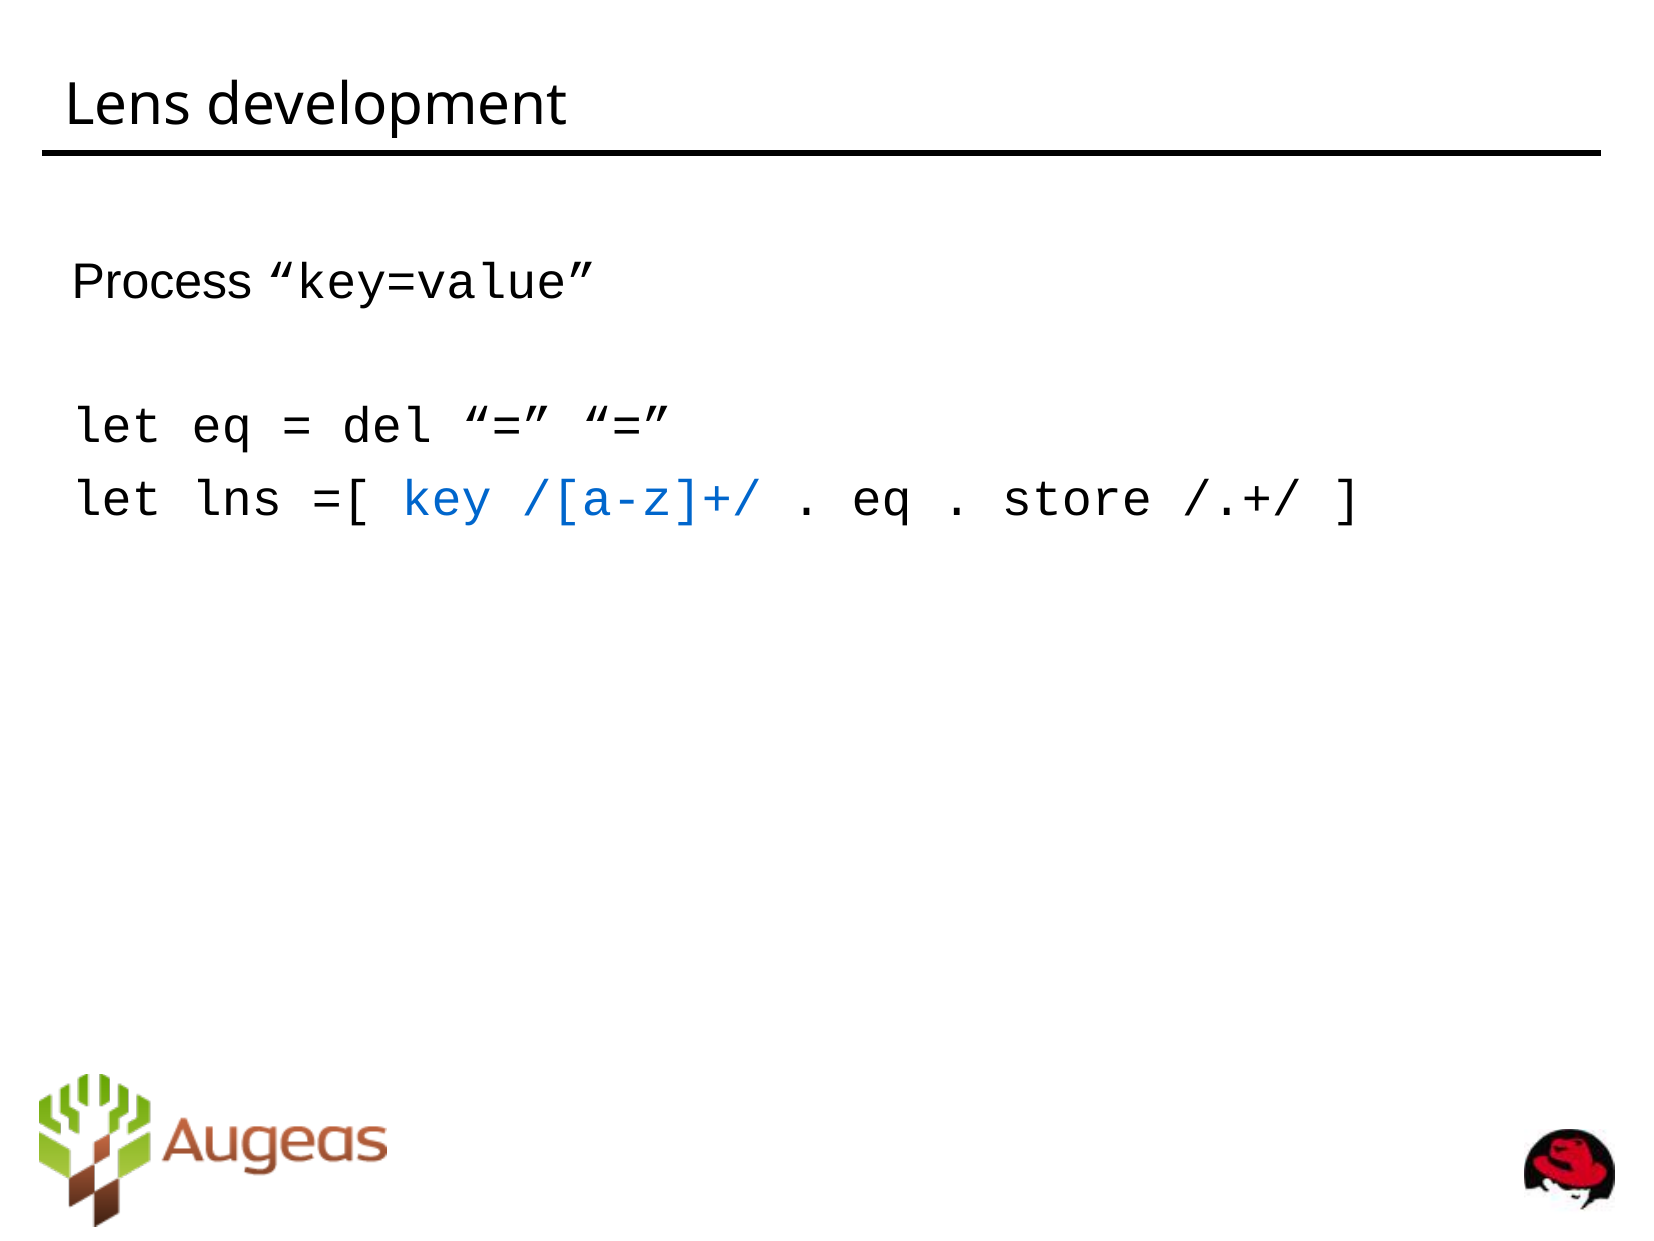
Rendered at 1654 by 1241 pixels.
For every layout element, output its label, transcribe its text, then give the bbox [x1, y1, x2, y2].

picture [39, 1074, 387, 1227]
list Process “key=value” let eq = del “=” “=” let lns =[ key /[a-z]+/ . eq . store /.+/ ] [71, 180, 1495, 1089]
title Lens development [64, 42, 1496, 161]
picture [1524, 1129, 1615, 1220]
